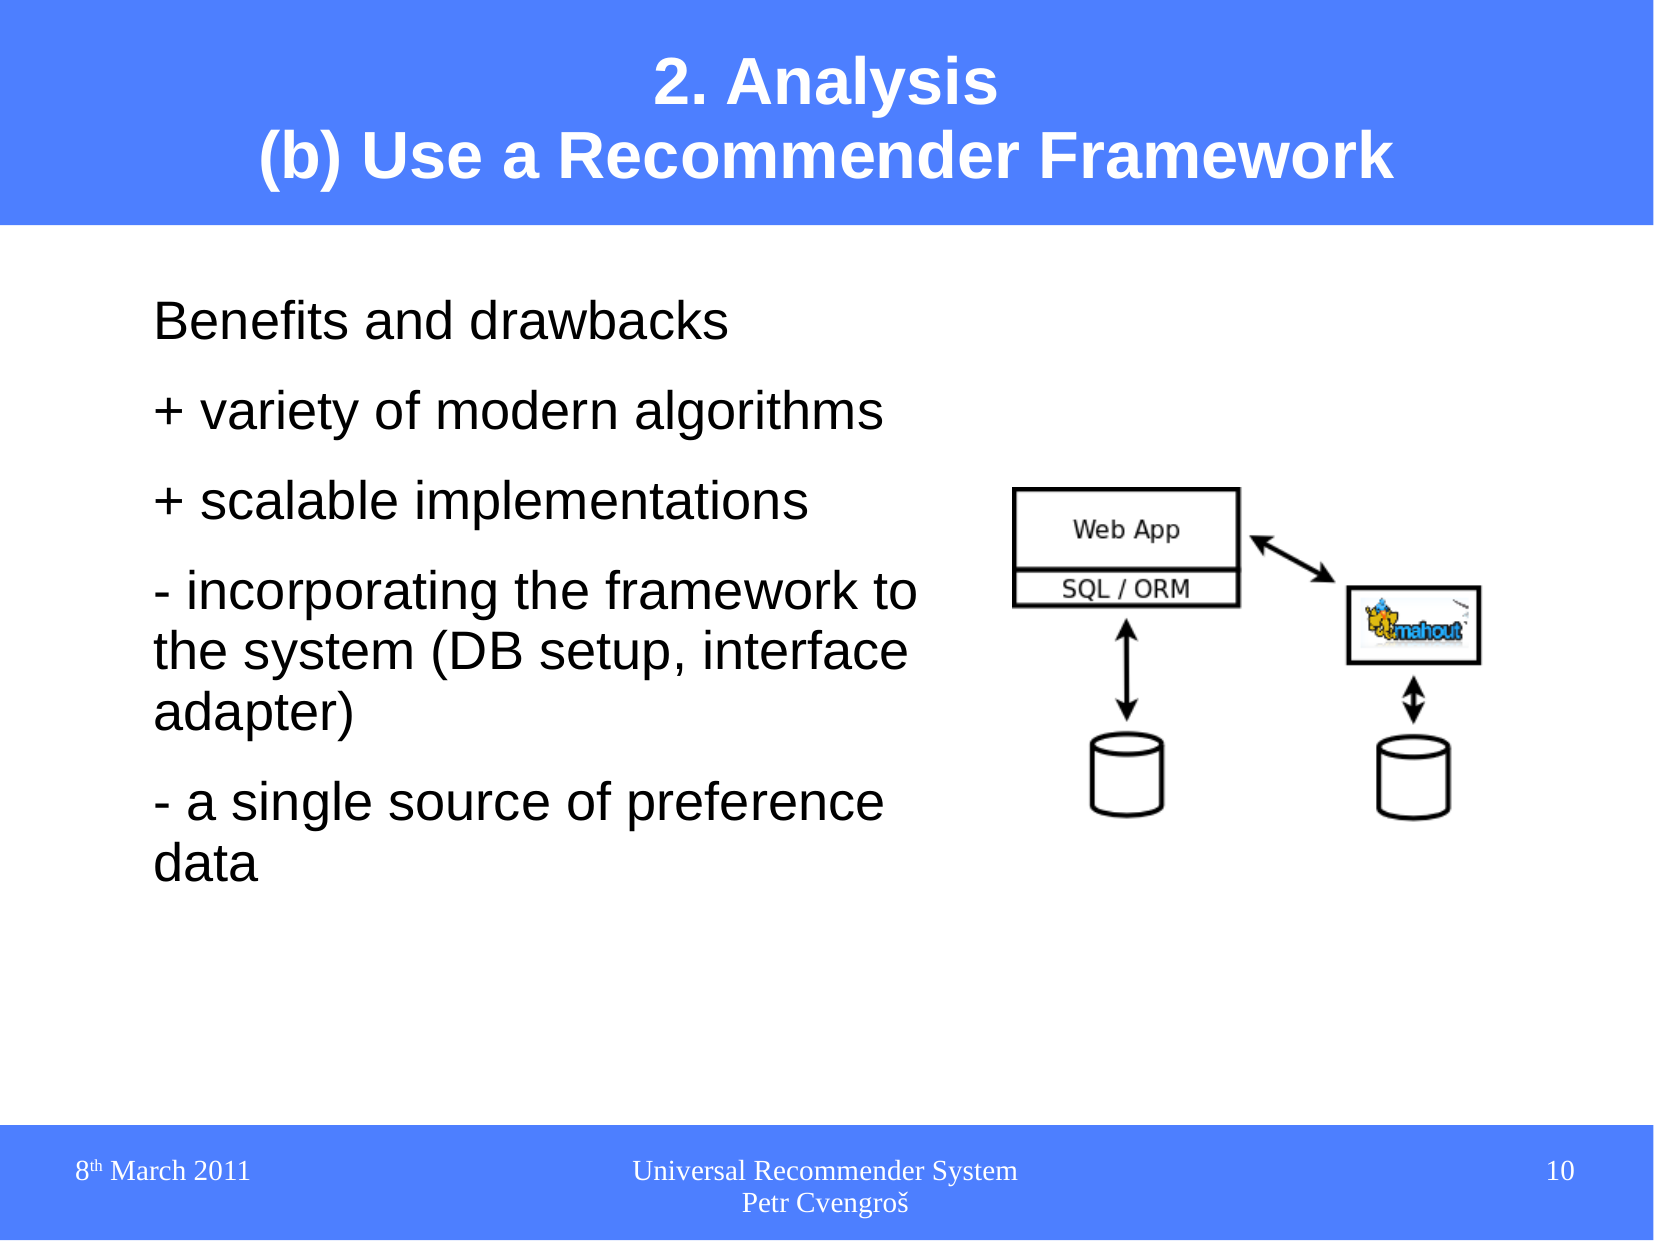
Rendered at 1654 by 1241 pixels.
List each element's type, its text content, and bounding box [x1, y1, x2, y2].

picture [1012, 487, 1483, 847]
list Benefits and drawbacks + variety of modern algorithms + scalable implementations - incorporating the framework to the system (DB setup, interface adapter) - a single source of preference data [82, 290, 1571, 1094]
title 2. Analysis (b) Use a Recommender Framework [82, 32, 1571, 205]
